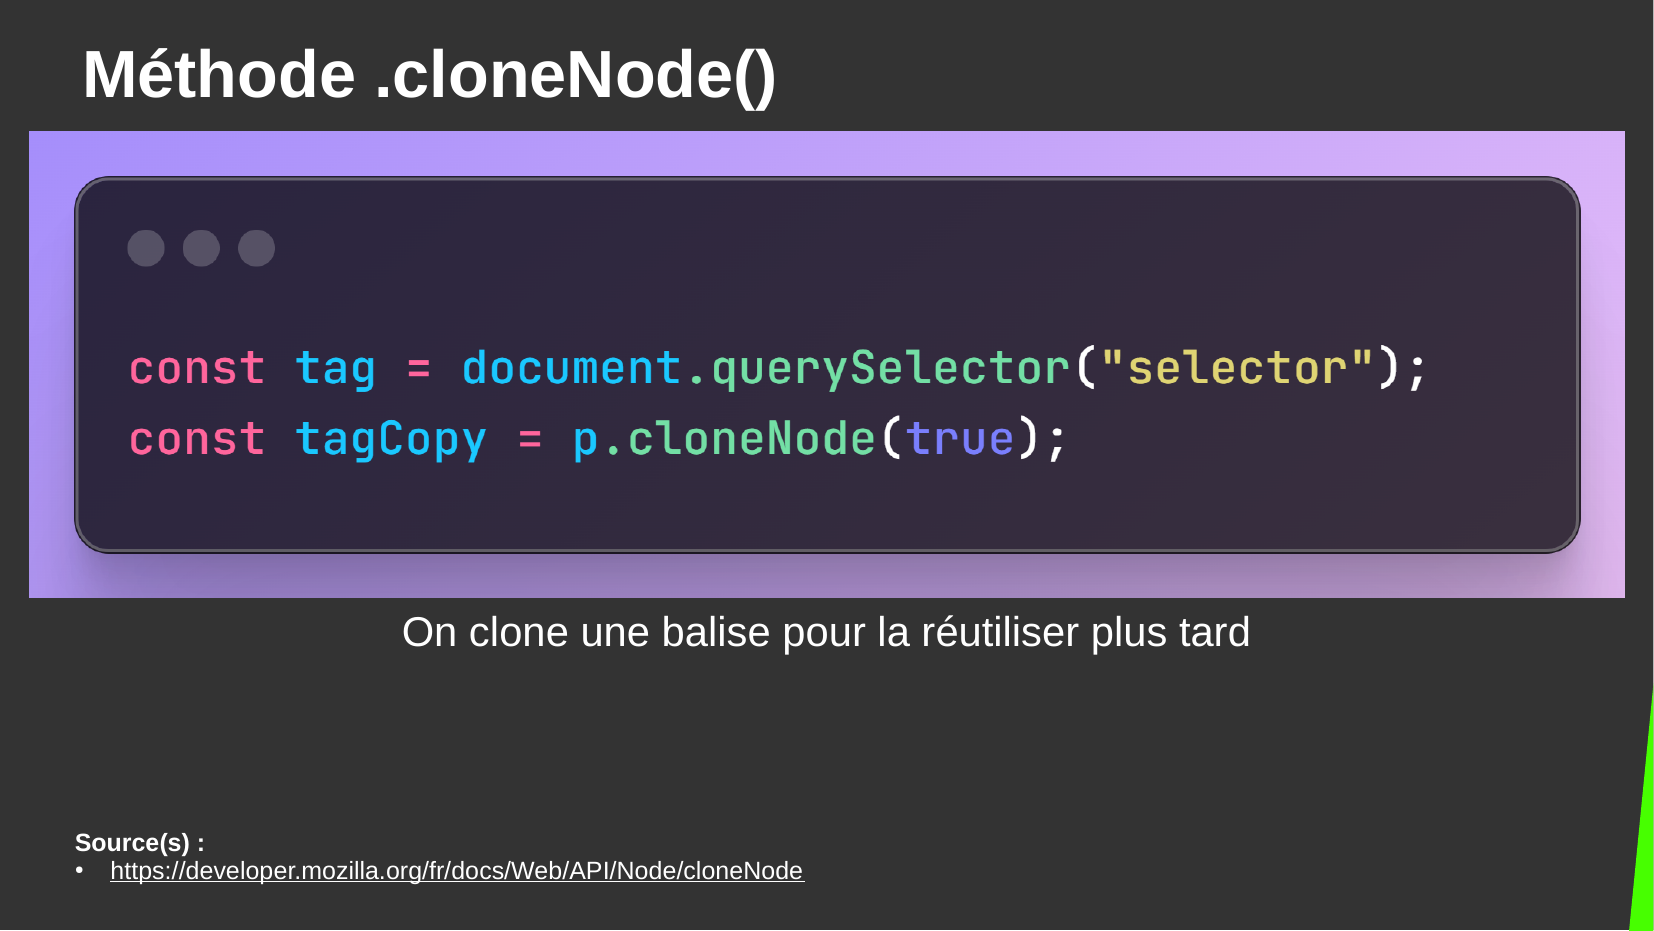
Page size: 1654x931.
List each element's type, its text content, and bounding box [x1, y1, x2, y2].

picture [29, 131, 1625, 598]
list On clone une balise pour la réutiliser plus tard [177, 608, 1477, 670]
title Méthode .cloneNode() [82, 37, 1571, 112]
text_box [1629, 677, 1654, 931]
text_box Source(s) : https://developer.mozilla.org/fr/docs/Web/API/Node/cloneNode [60, 821, 1546, 931]
